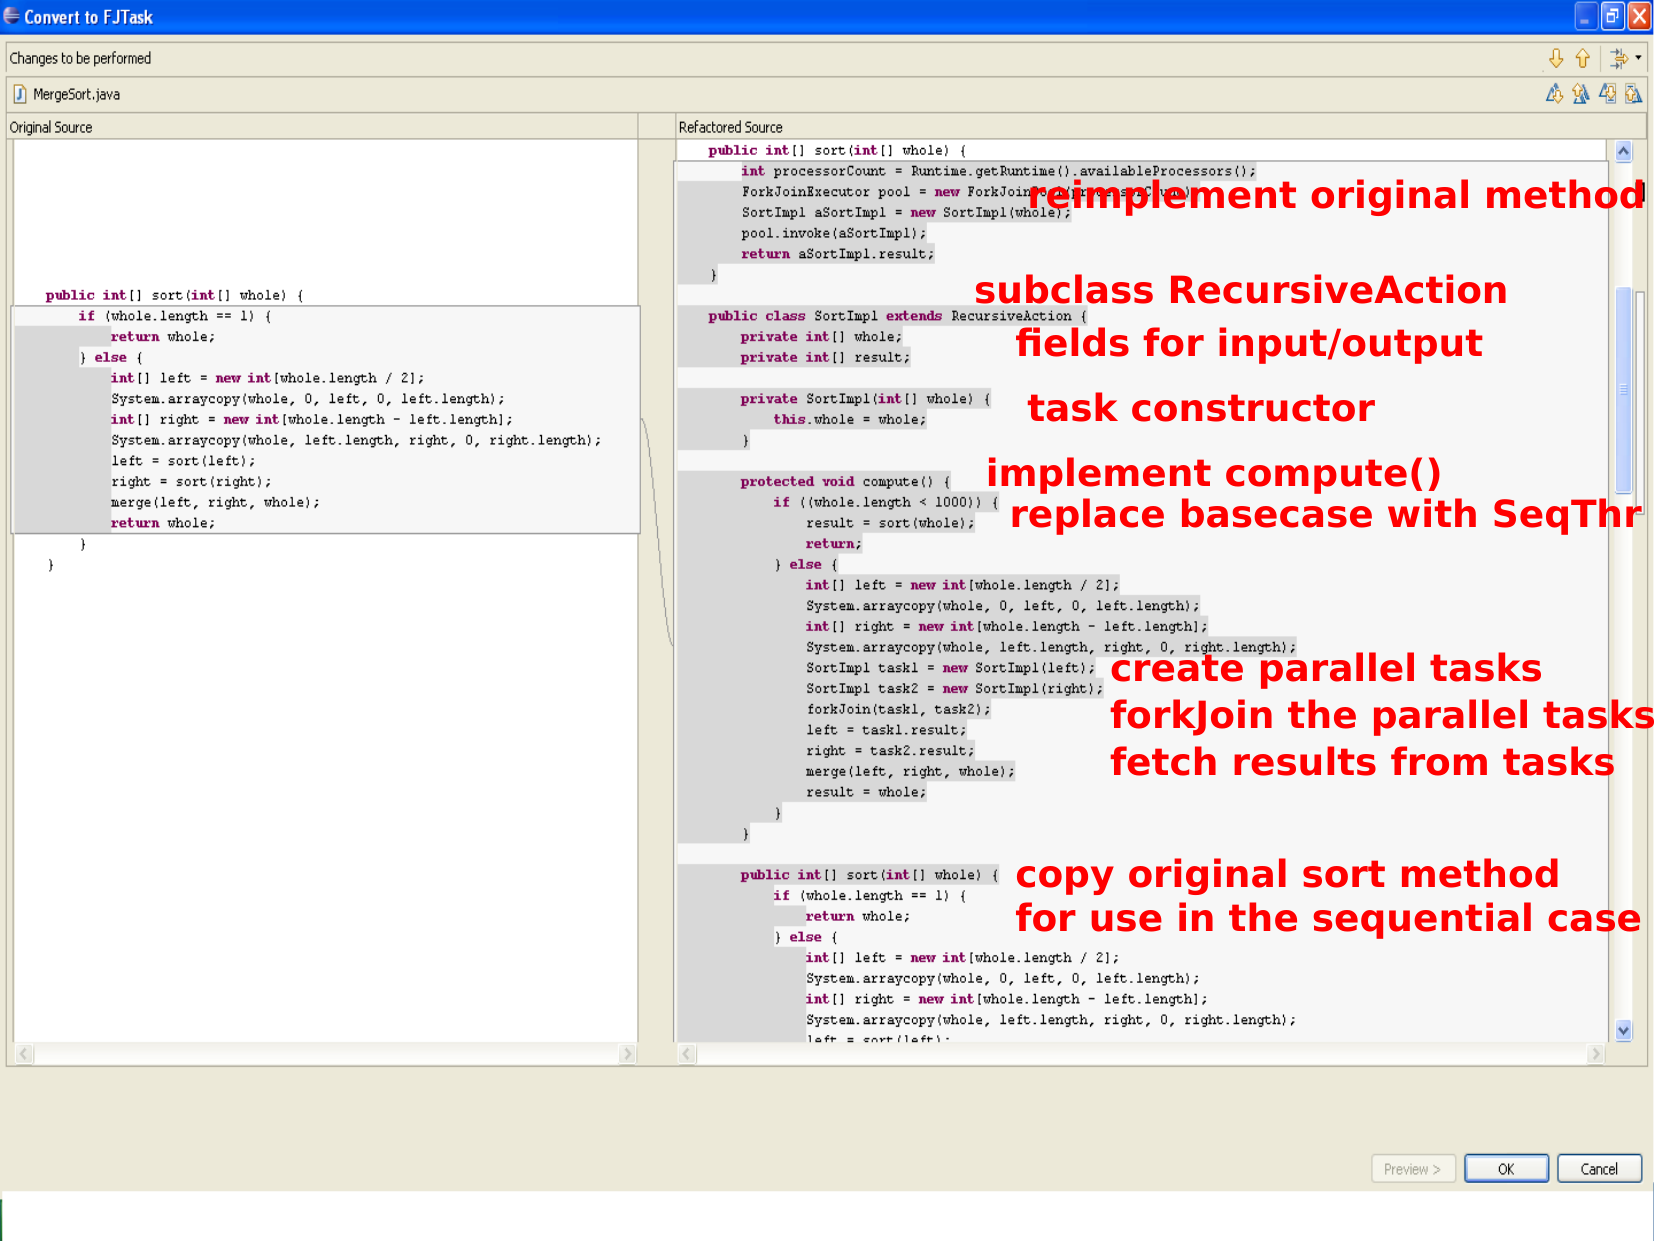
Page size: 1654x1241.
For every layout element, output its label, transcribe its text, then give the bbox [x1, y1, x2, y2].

text_box implement compute() [971, 444, 1647, 503]
text_box fetch results from tasks [1095, 733, 1654, 792]
text_box replace basecase with SeqThr [994, 485, 1654, 544]
text_box forkJoin the parallel tasks [1095, 686, 1654, 733]
picture [0, 0, 1654, 1241]
text_box fields for input/output [1000, 314, 1654, 373]
text_box create parallel tasks [1095, 639, 1654, 686]
text_box task constructor [1012, 379, 1654, 438]
text_box reimplement original method [1012, 166, 1654, 226]
text_box subclass RecursiveAction [959, 261, 1635, 320]
text_box copy original sort method for use in the sequential case [1000, 845, 1654, 948]
